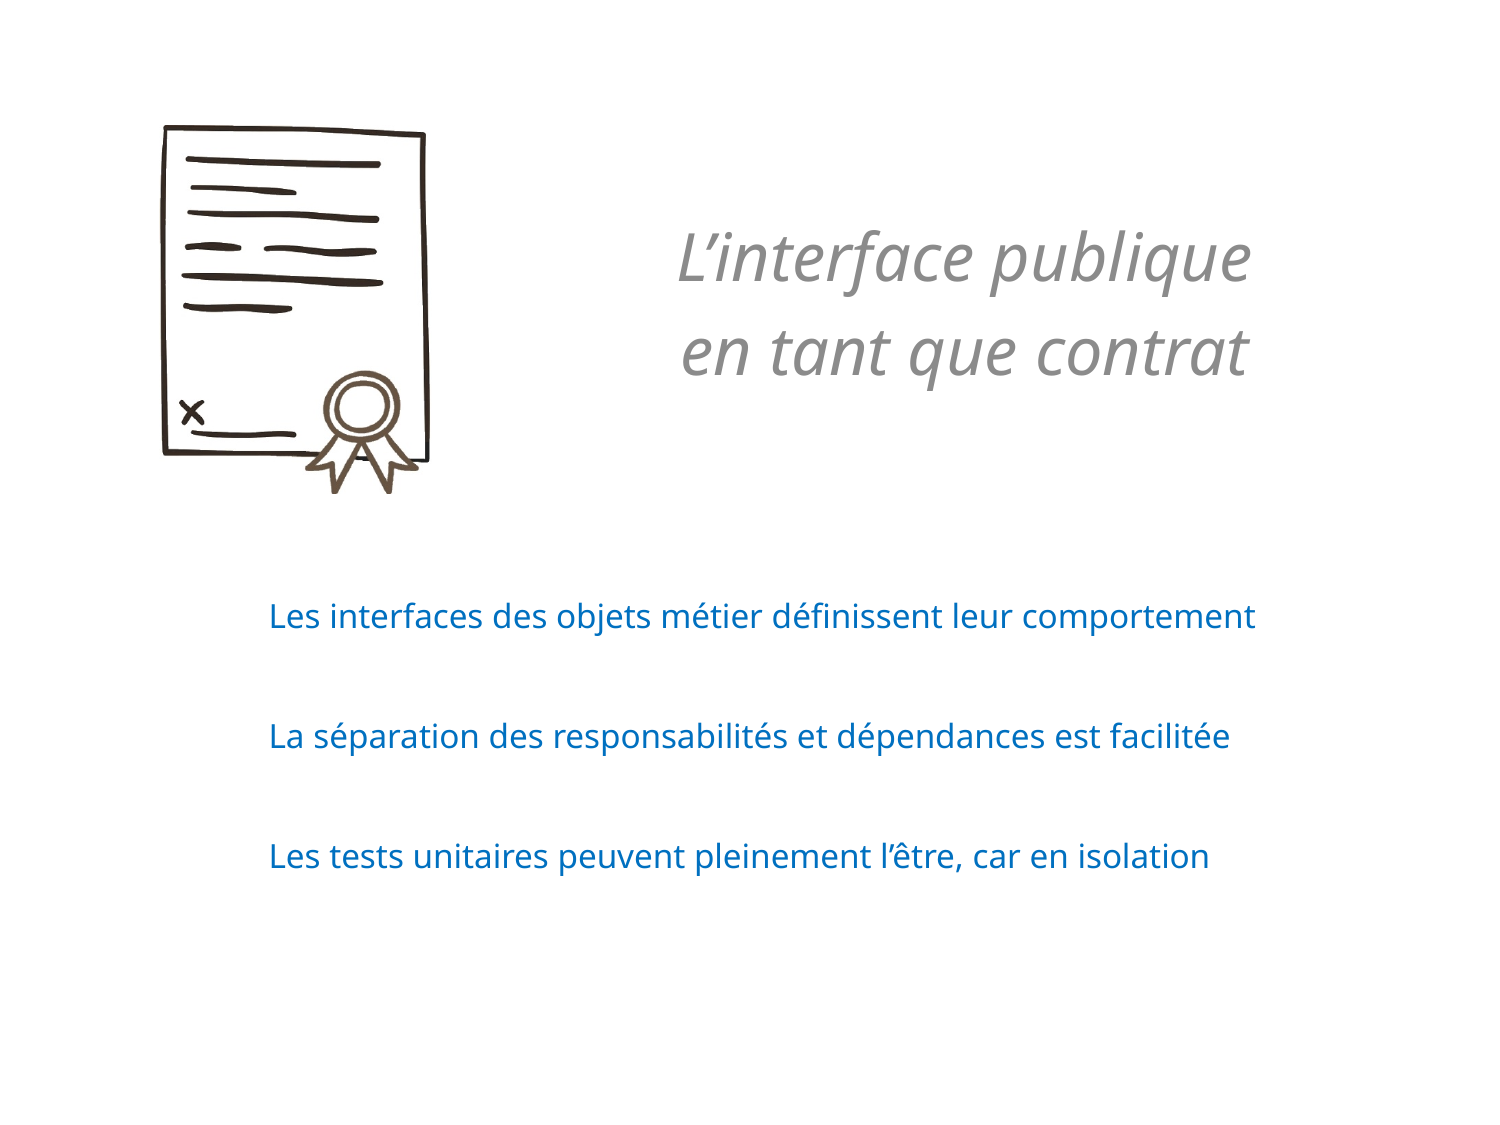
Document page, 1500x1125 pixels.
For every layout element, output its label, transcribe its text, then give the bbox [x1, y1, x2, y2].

text_box L’interface publique en tant que contrat [506, 66, 1424, 538]
picture [159, 125, 432, 494]
text_box Les interfaces des objets métier définissent leur comportement La séparation des responsabilités et dépendances est facilitée Les tests unitaires peuvent pleinement l’être, car en isolation [253, 587, 1459, 1059]
